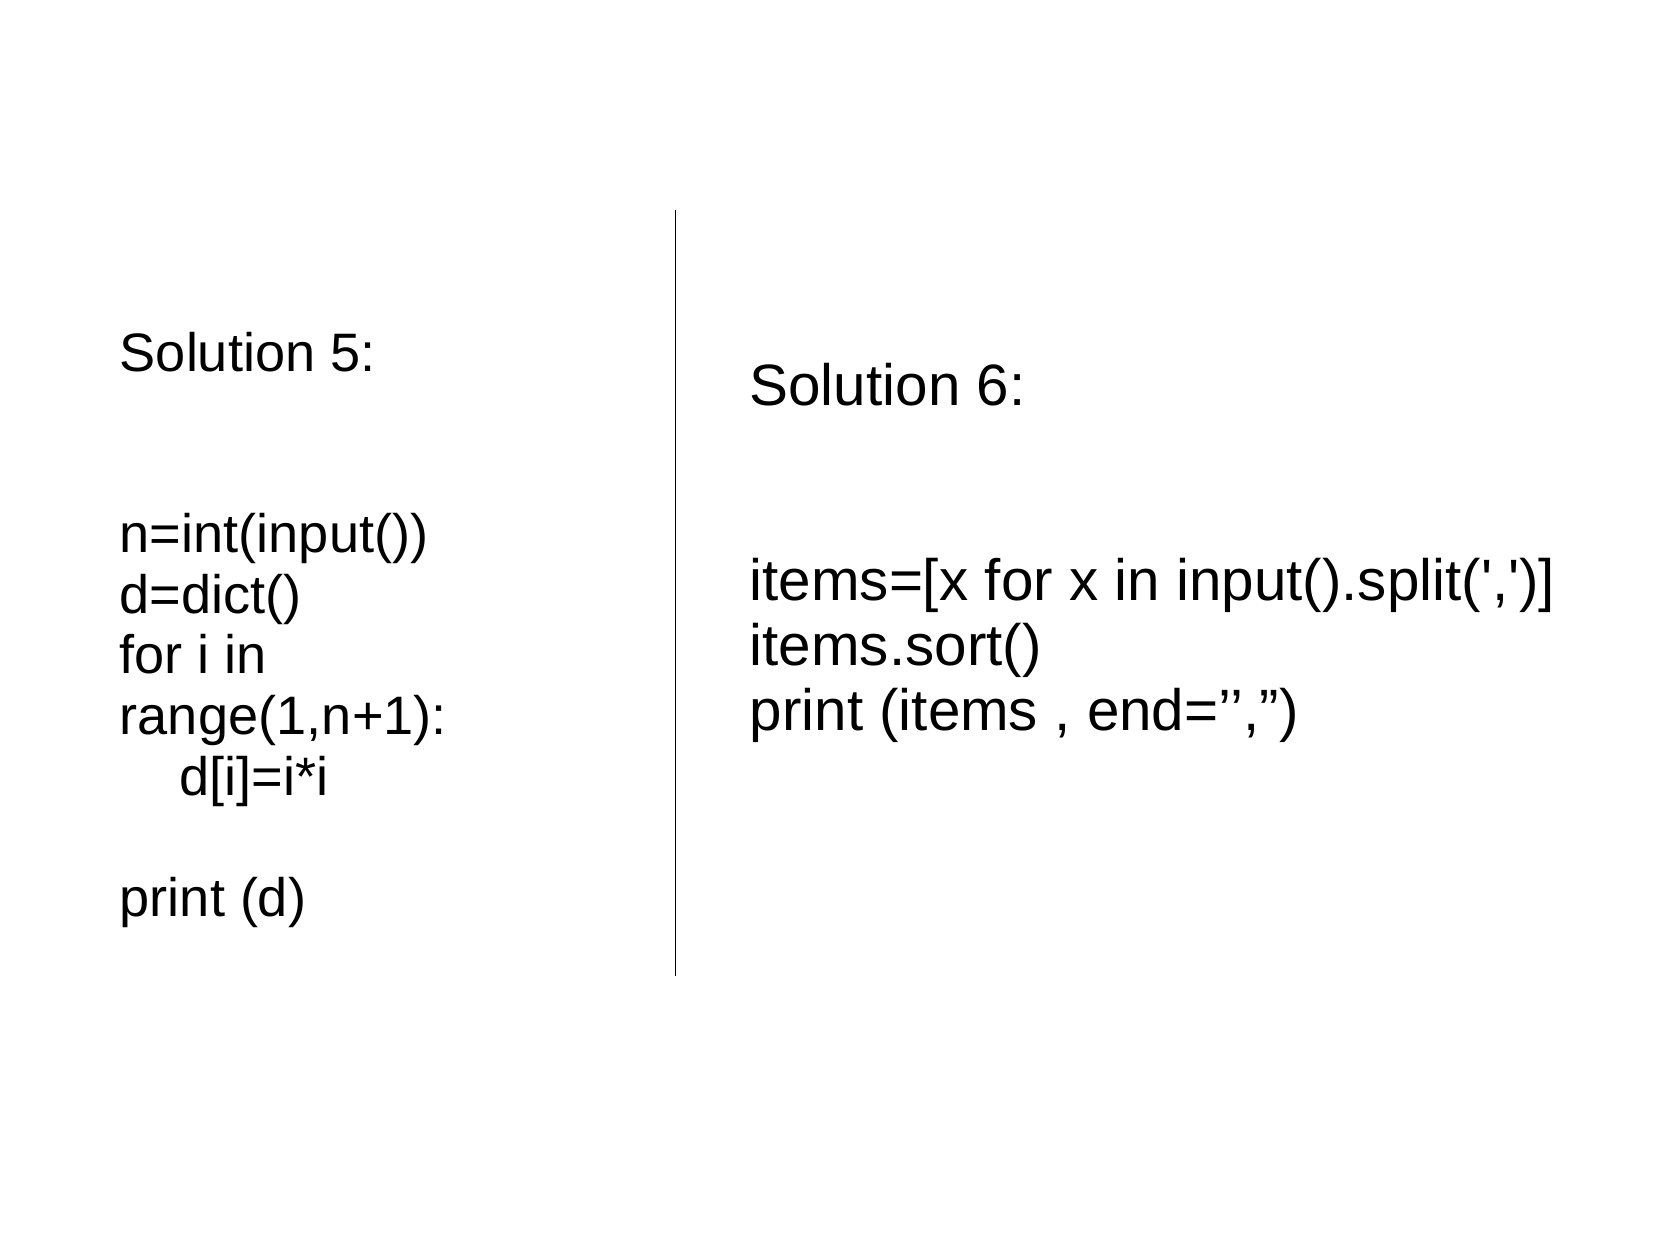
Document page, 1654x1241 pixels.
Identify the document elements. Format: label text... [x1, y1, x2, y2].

text_box Solution 5: n=int(input()) d=dict() for i in range(1,n+1): d[i]=i*i print (d) [105, 315, 571, 936]
text_box Solution 6: items=[x for x in input().split(',')] items.sort() print (items , end=’’,”) [735, 345, 1636, 991]
